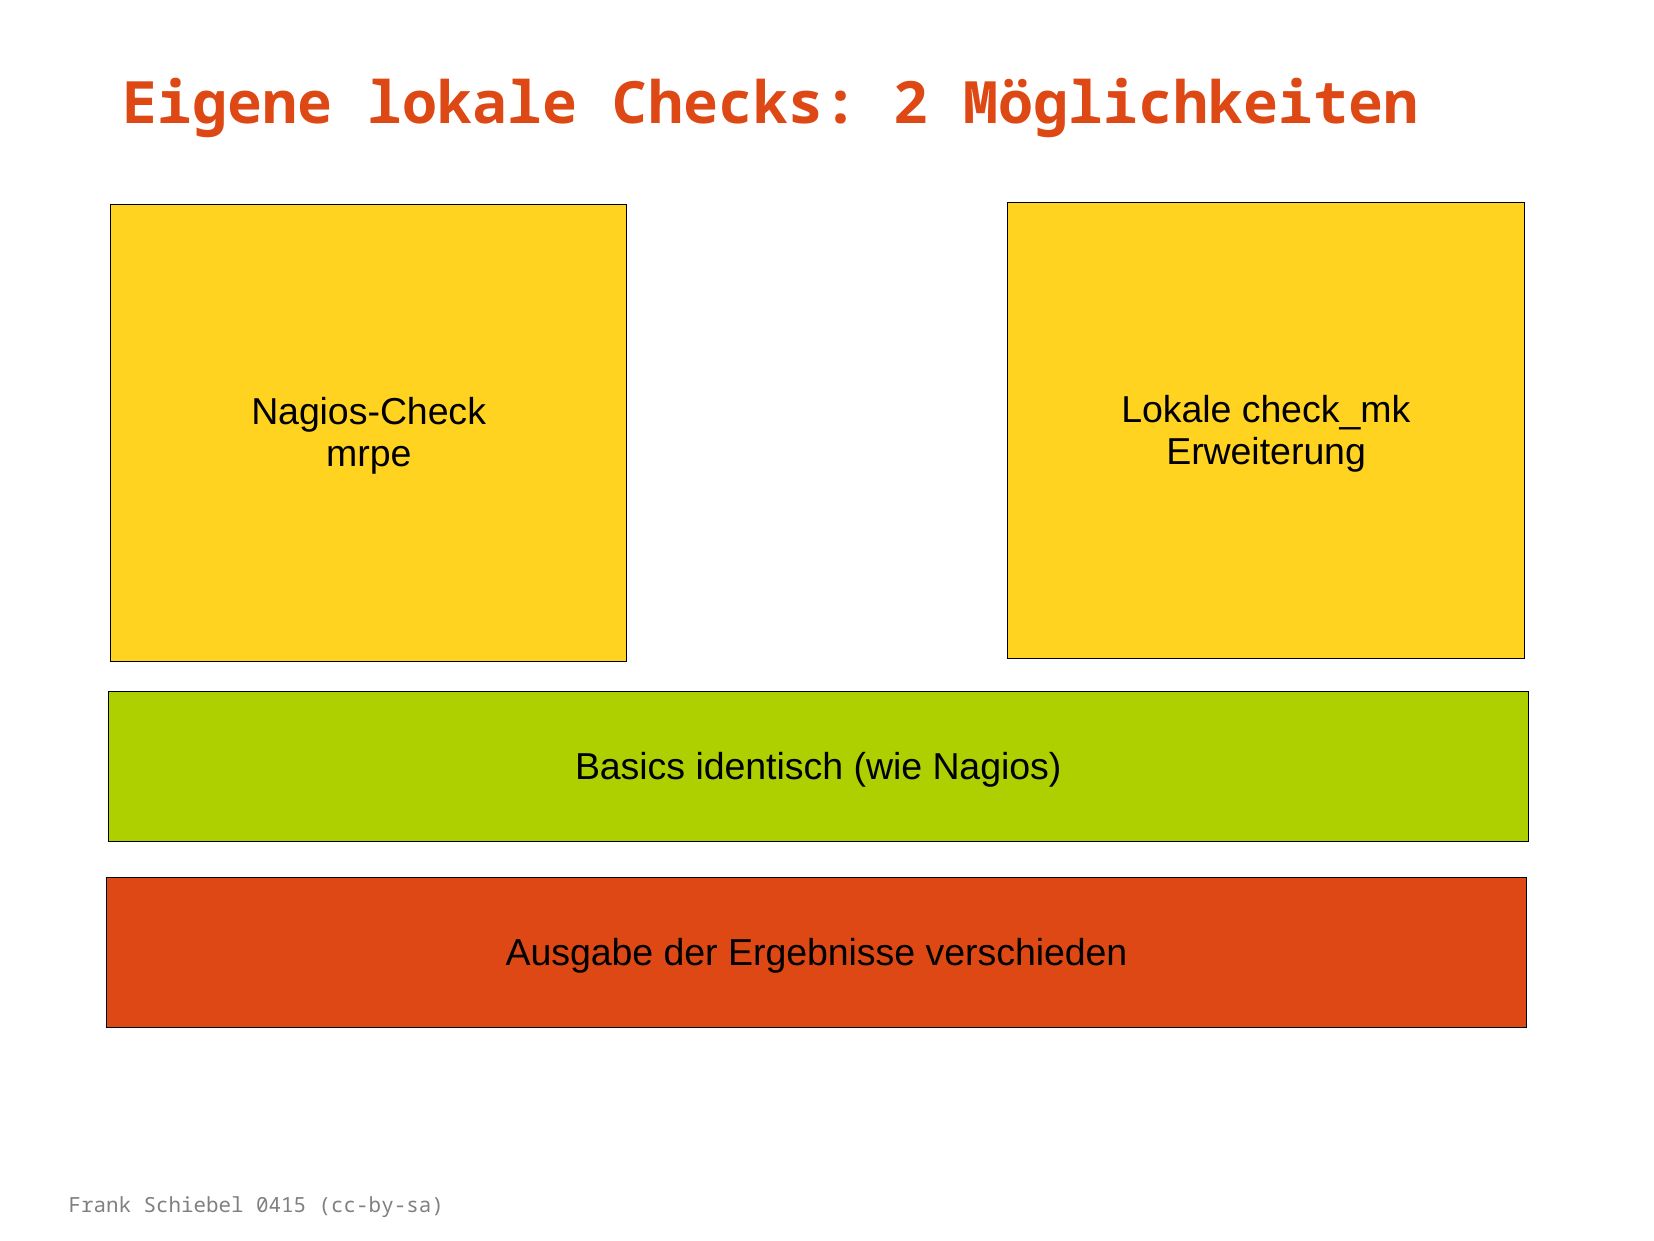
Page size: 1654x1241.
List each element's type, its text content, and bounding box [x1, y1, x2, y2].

text_box Basics identisch (wie Nagios) [108, 691, 1529, 842]
text_box Lokale check_mk Erweiterung [1007, 202, 1525, 659]
text_box Ausgabe der Ergebnisse verschieden [106, 877, 1527, 1028]
text_box Eigene lokale Checks: 2 Möglichkeiten [108, 54, 1635, 129]
text_box Nagios-Check mrpe [110, 204, 627, 662]
